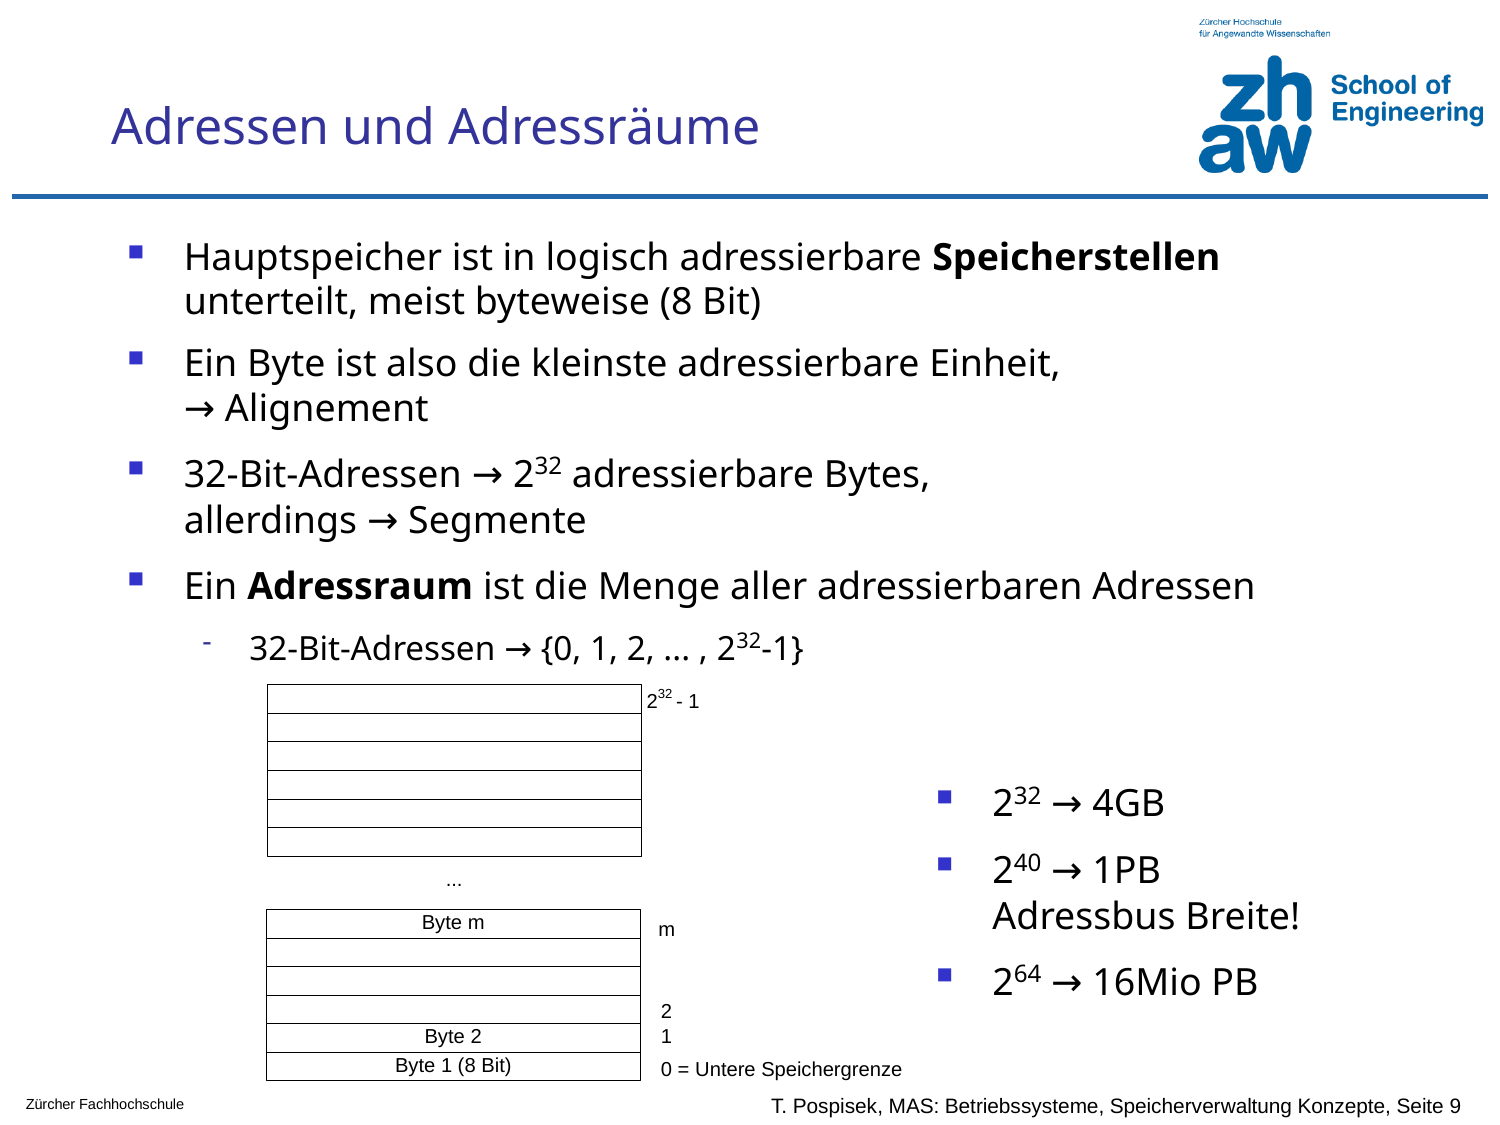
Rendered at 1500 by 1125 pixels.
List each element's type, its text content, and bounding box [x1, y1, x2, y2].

picture [262, 680, 1063, 1093]
list Hauptspeicher ist in logisch adressierbare Speicherstellen unterteilt, meist byteweise (8 Bit) Ein Byte ist also die kleinste adressierbare Einheit, → Alignement 32-Bit-Adressen → 232 adressierbare Bytes, allerdings → Segmente Ein Adressraum ist die Menge aller adressierbaren Adressen 32-Bit-Adressen → {0, 1, 2, ... , 232-1} [112, 224, 1405, 957]
list 232 → 4GB 240 → 1PB Adressbus Breite! 264 → 16Mio PB [921, 767, 1441, 957]
title Adressen und Adressräume [96, 50, 1375, 163]
picture [1199, 19, 1483, 173]
